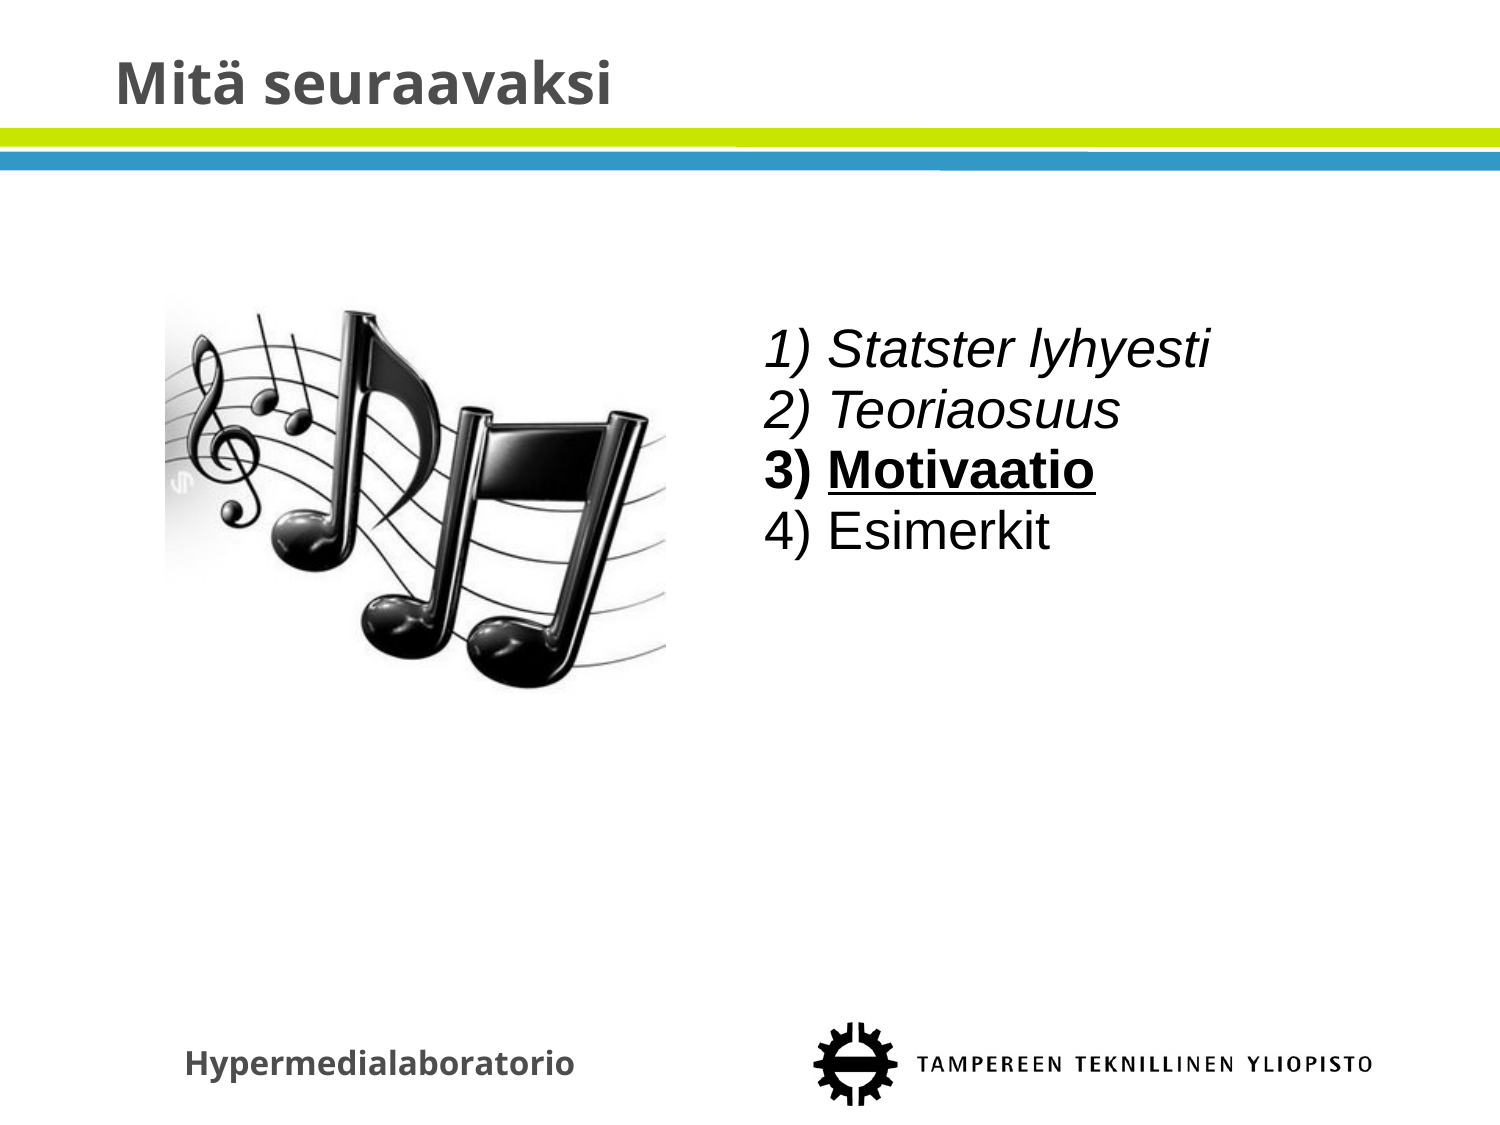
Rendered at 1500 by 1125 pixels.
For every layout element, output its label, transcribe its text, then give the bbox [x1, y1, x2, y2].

title Mitä seuraavaksi [100, 3, 1100, 159]
table_header Statster lyhyesti Teoriaosuus Motivaatio Esimerkit [750, 255, 1399, 893]
picture [165, 231, 666, 732]
table_header [100, 255, 750, 893]
picture [813, 1022, 1377, 1106]
